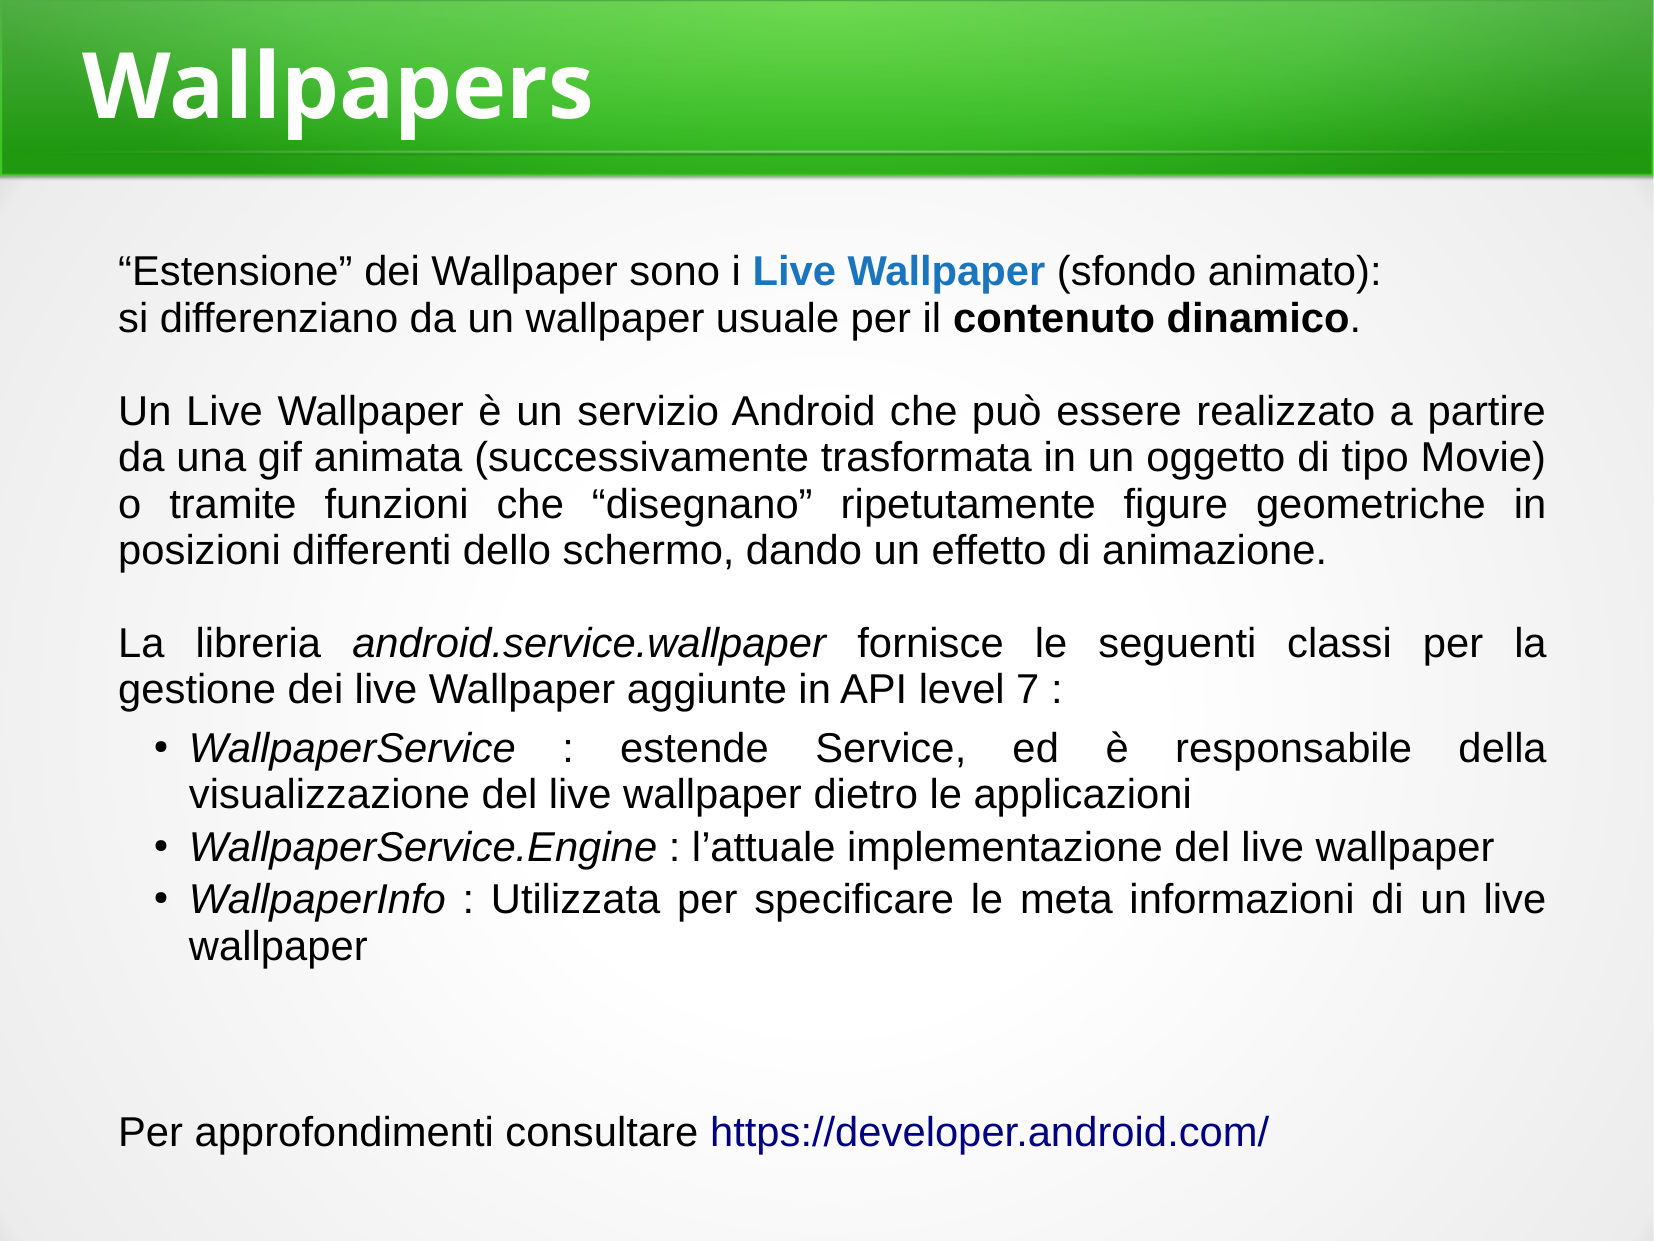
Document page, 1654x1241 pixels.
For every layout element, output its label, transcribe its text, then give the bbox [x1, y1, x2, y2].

picture [0, 0, 1654, 1241]
subtitle “Estensione” dei Wallpaper sono i Live Wallpaper (sfondo animato): si differenziano da un wallpaper usuale per il contenuto dinamico. Un Live Wallpaper è un servizio Android che può essere realizzato a partire da una gif animata (successivamente trasformata in un oggetto di tipo Movie) o tramite funzioni che “disegnano” ripetutamente figure geometriche in posizioni differenti dello schermo, dando un effetto di animazione. La libreria android.service.wallpaper fornisce le seguenti classi per la gestione dei live Wallpaper aggiunte in API level 7 : WallpaperService : estende Service, ed è responsabile della visualizzazione del live wallpaper dietro le applicazioni WallpaperService.Engine : l’attuale implementazione del live wallpaper WallpaperInfo : Utilizzata per specificare le meta informazioni di un live wallpaper Per approfondimenti consultare https://developer.android.com/ [118, 248, 1548, 1241]
title Wallpapers [82, 11, 1571, 154]
